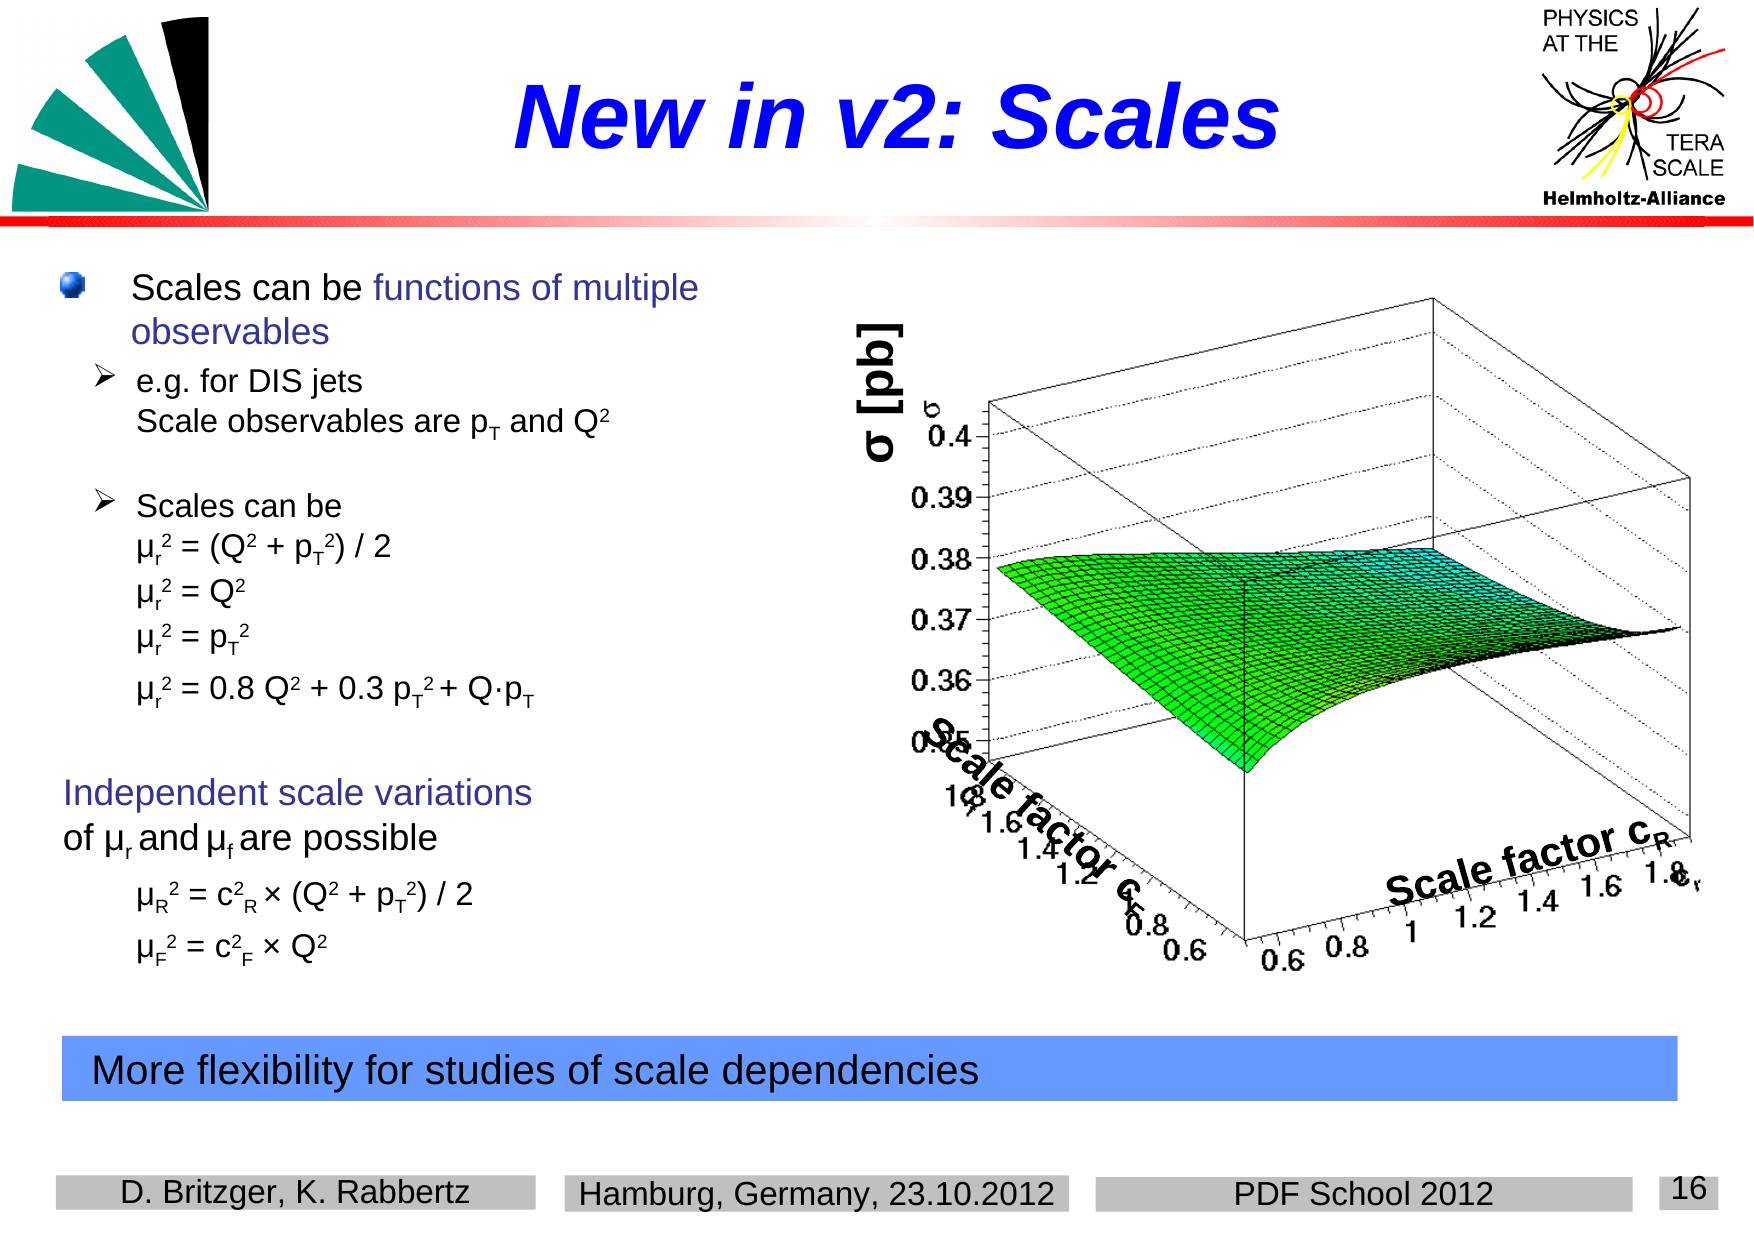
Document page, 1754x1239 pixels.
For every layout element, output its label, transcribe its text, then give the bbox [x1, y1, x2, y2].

picture [898, 277, 1713, 981]
text_box Scale factor cF [880, 679, 1187, 941]
text_box Scale factor cR [1347, 785, 1692, 937]
text_box More flexibility for studies of scale dependencies [62, 1035, 1678, 1101]
list Scales can be functions of multiple observables e.g. for DIS jets Scale observables are pT and Q2 Scales can be μr2 = (Q2 + pT2) / 2 μr2 = Q2 μr2 = pT2 μr2 = 0.8 Q2 + 0.3 pT2 + Q·pT Independent scale variations of μr and μf are possible μR2 = c2R × (Q2 + pT2) / 2 μF2 = c2F × Q2 [34, 255, 862, 984]
text_box σ [pb] [835, 307, 911, 498]
title New in v2: Scales [213, 7, 1525, 217]
picture [12, 17, 209, 214]
picture [1524, 0, 1742, 216]
